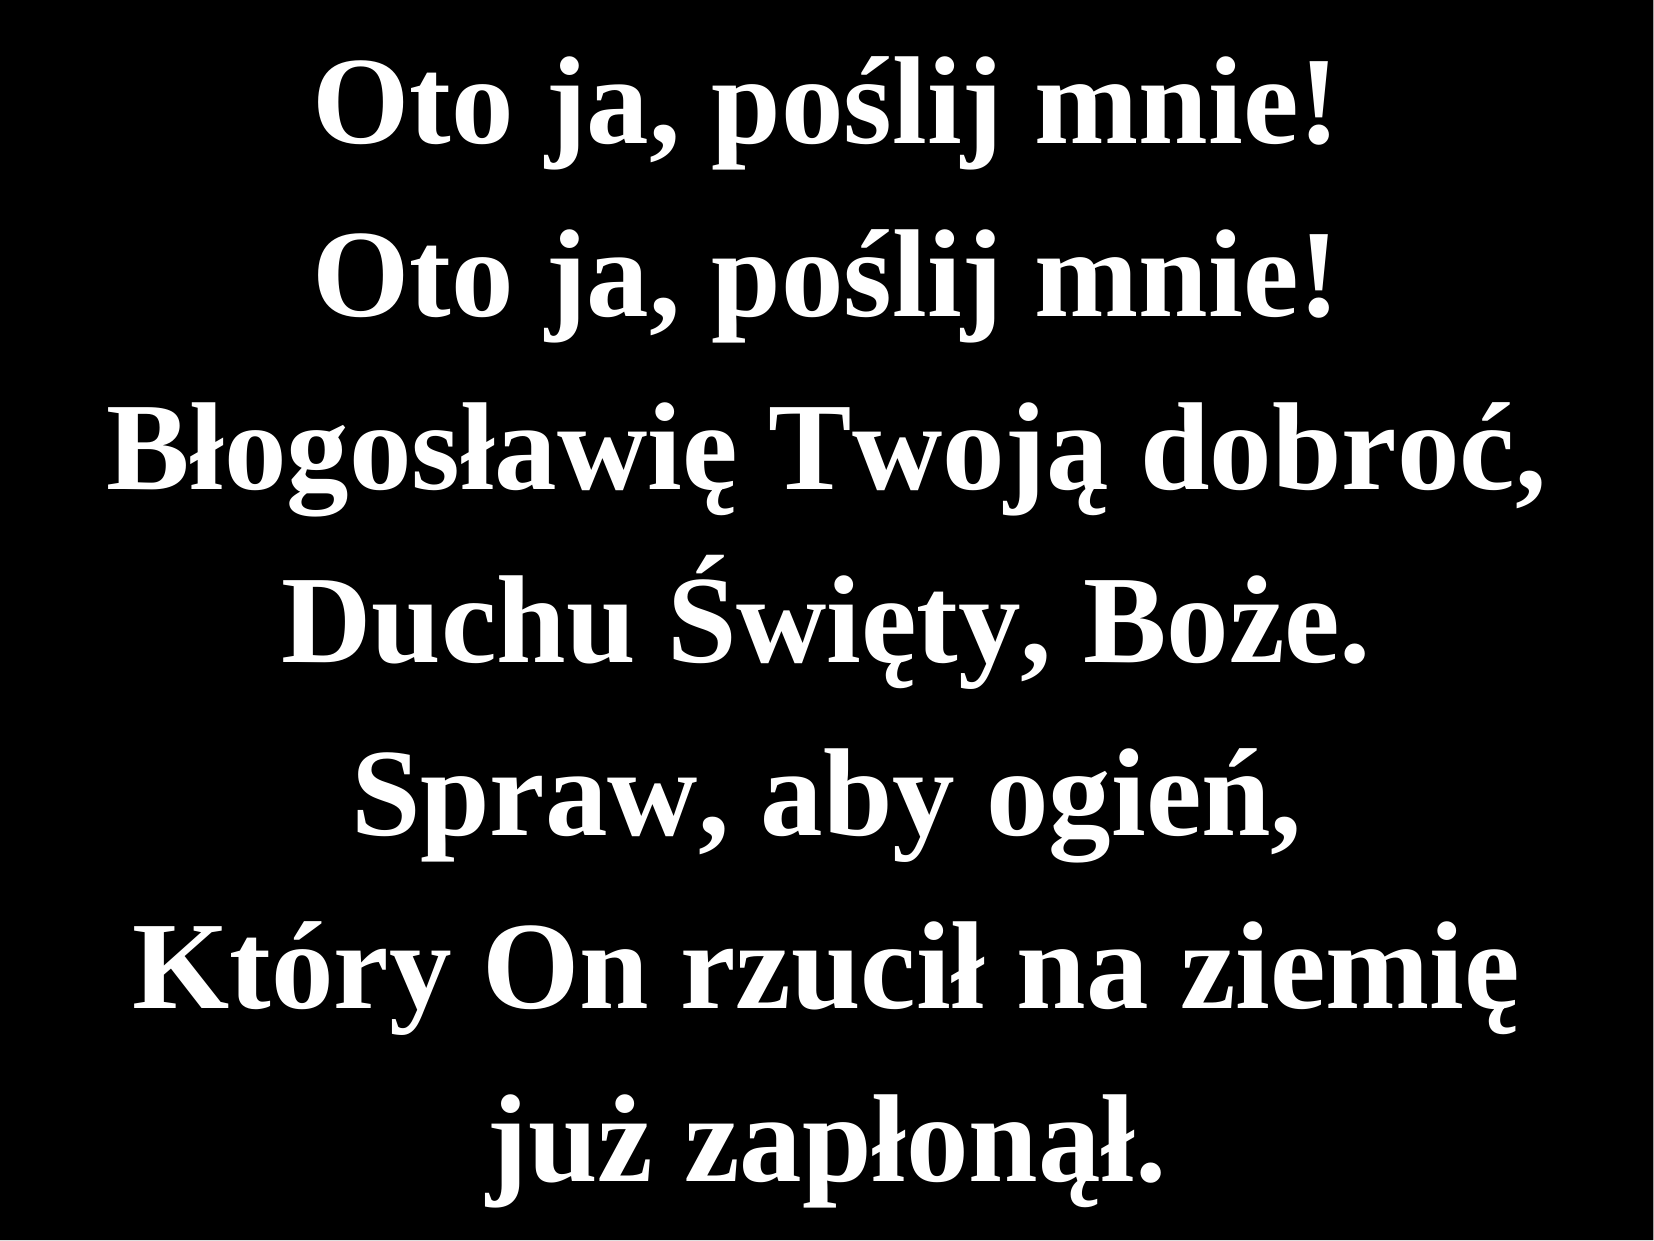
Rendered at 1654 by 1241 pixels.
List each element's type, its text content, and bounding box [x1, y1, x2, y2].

title Oto ja, poślij mnie! ppp Oto ja, poślij mnie! ppp Błogosławię Twoją dobroć, ppp Duchu Święty, Boże. ppp Spraw, aby ogień, ppp Który On rzucił na ziemię ppp już zapłonął. [0, 0, 1654, 1241]
